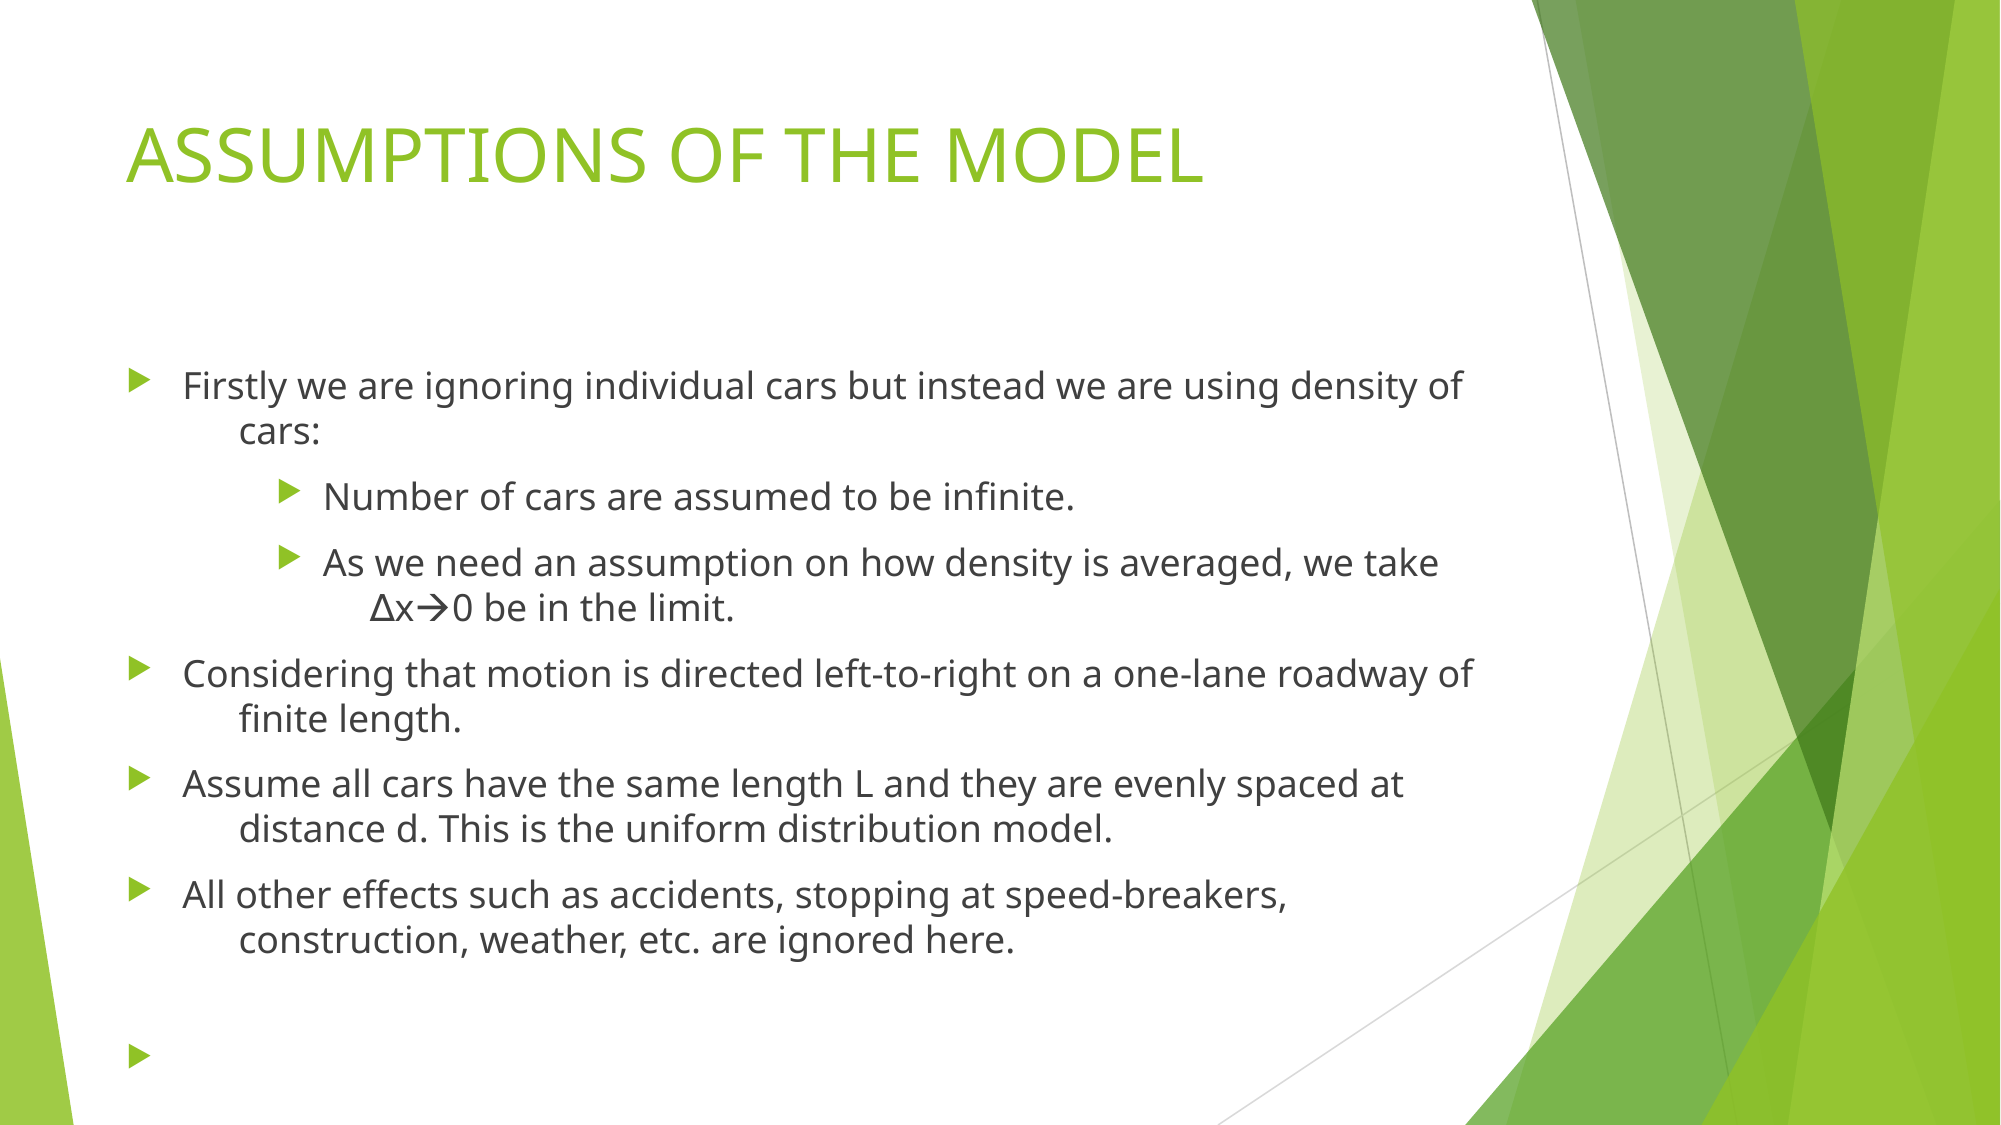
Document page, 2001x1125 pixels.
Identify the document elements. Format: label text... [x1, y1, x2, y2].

title ASSUMPTIONS OF THE MODEL [111, 99, 1522, 317]
list Firstly we are ignoring individual cars but instead we are using density of cars: Number of cars are assumed to be infinite. As we need an assumption on how density is averaged, we take ∆x0 be in the limit. Considering that motion is directed left-to-right on a one-lane roadway of finite length. Assume all cars have the same length L and they are evenly spaced at distance d. This is the uniform distribution model. All other effects such as accidents, stopping at speed-breakers, construction, weather, etc. are ignored here. [111, 354, 1522, 992]
